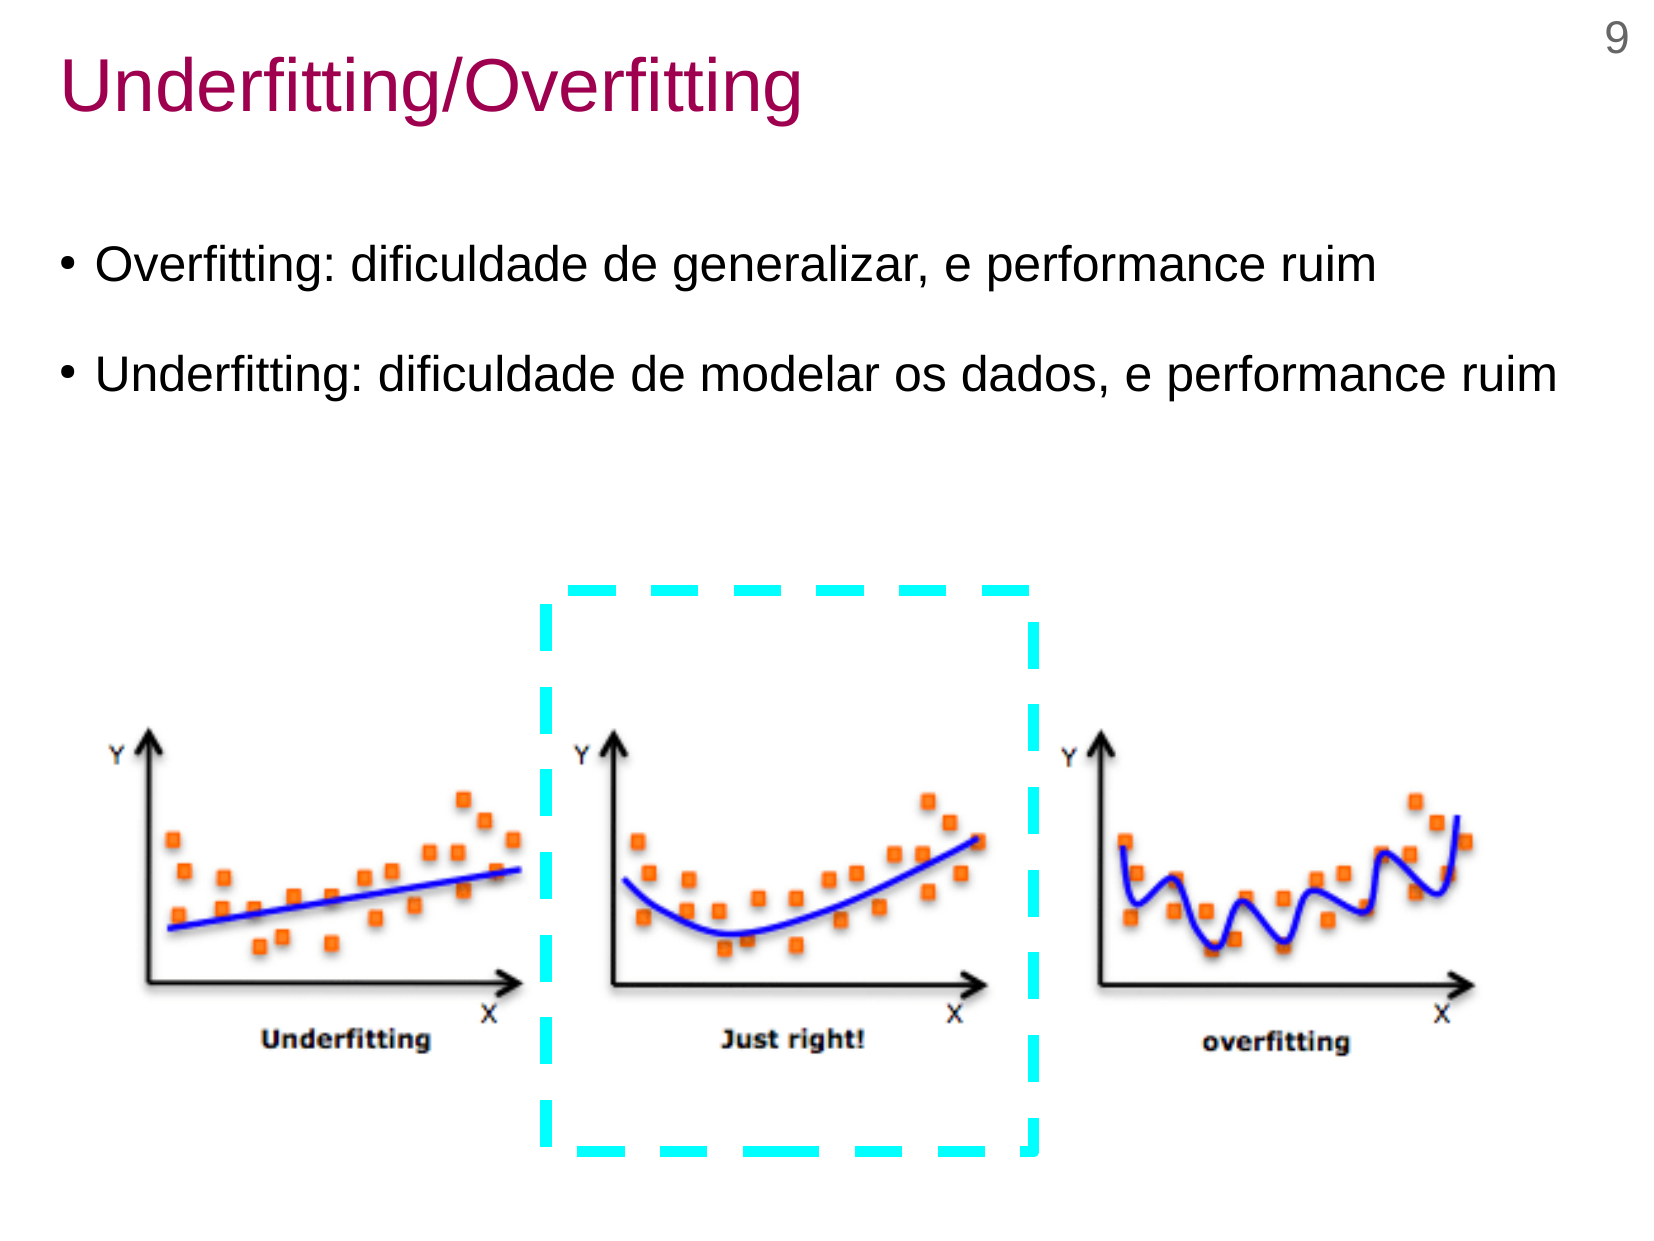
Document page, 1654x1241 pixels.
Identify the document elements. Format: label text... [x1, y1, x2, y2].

list Overfitting: dificuldade de generalizar, e performance ruim Underfitting: dificuldade de modelar os dados, e performance ruim [59, 236, 1595, 679]
picture [59, 679, 1595, 1078]
list Overfitting: dificuldade de generalizar, e performance ruim Underfitting: dificuldade de modelar os dados, e performance ruim [59, 1078, 1595, 1211]
title Underfitting/Overfitting [59, 29, 1595, 148]
